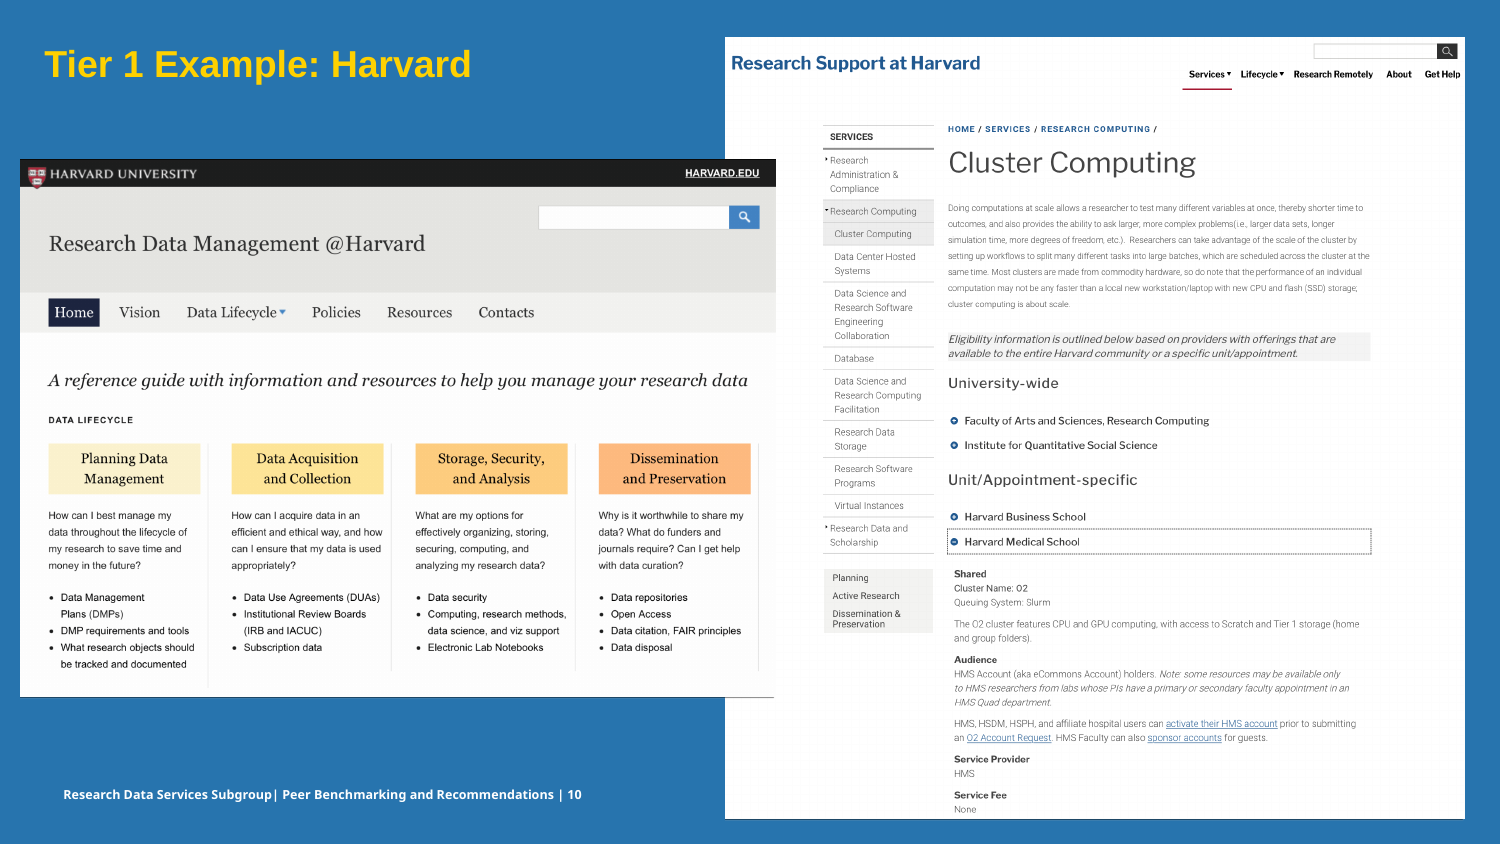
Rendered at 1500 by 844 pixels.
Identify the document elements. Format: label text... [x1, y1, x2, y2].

title Tier 1 Example: Harvard [44, 5, 1017, 86]
picture [20, 37, 1465, 819]
